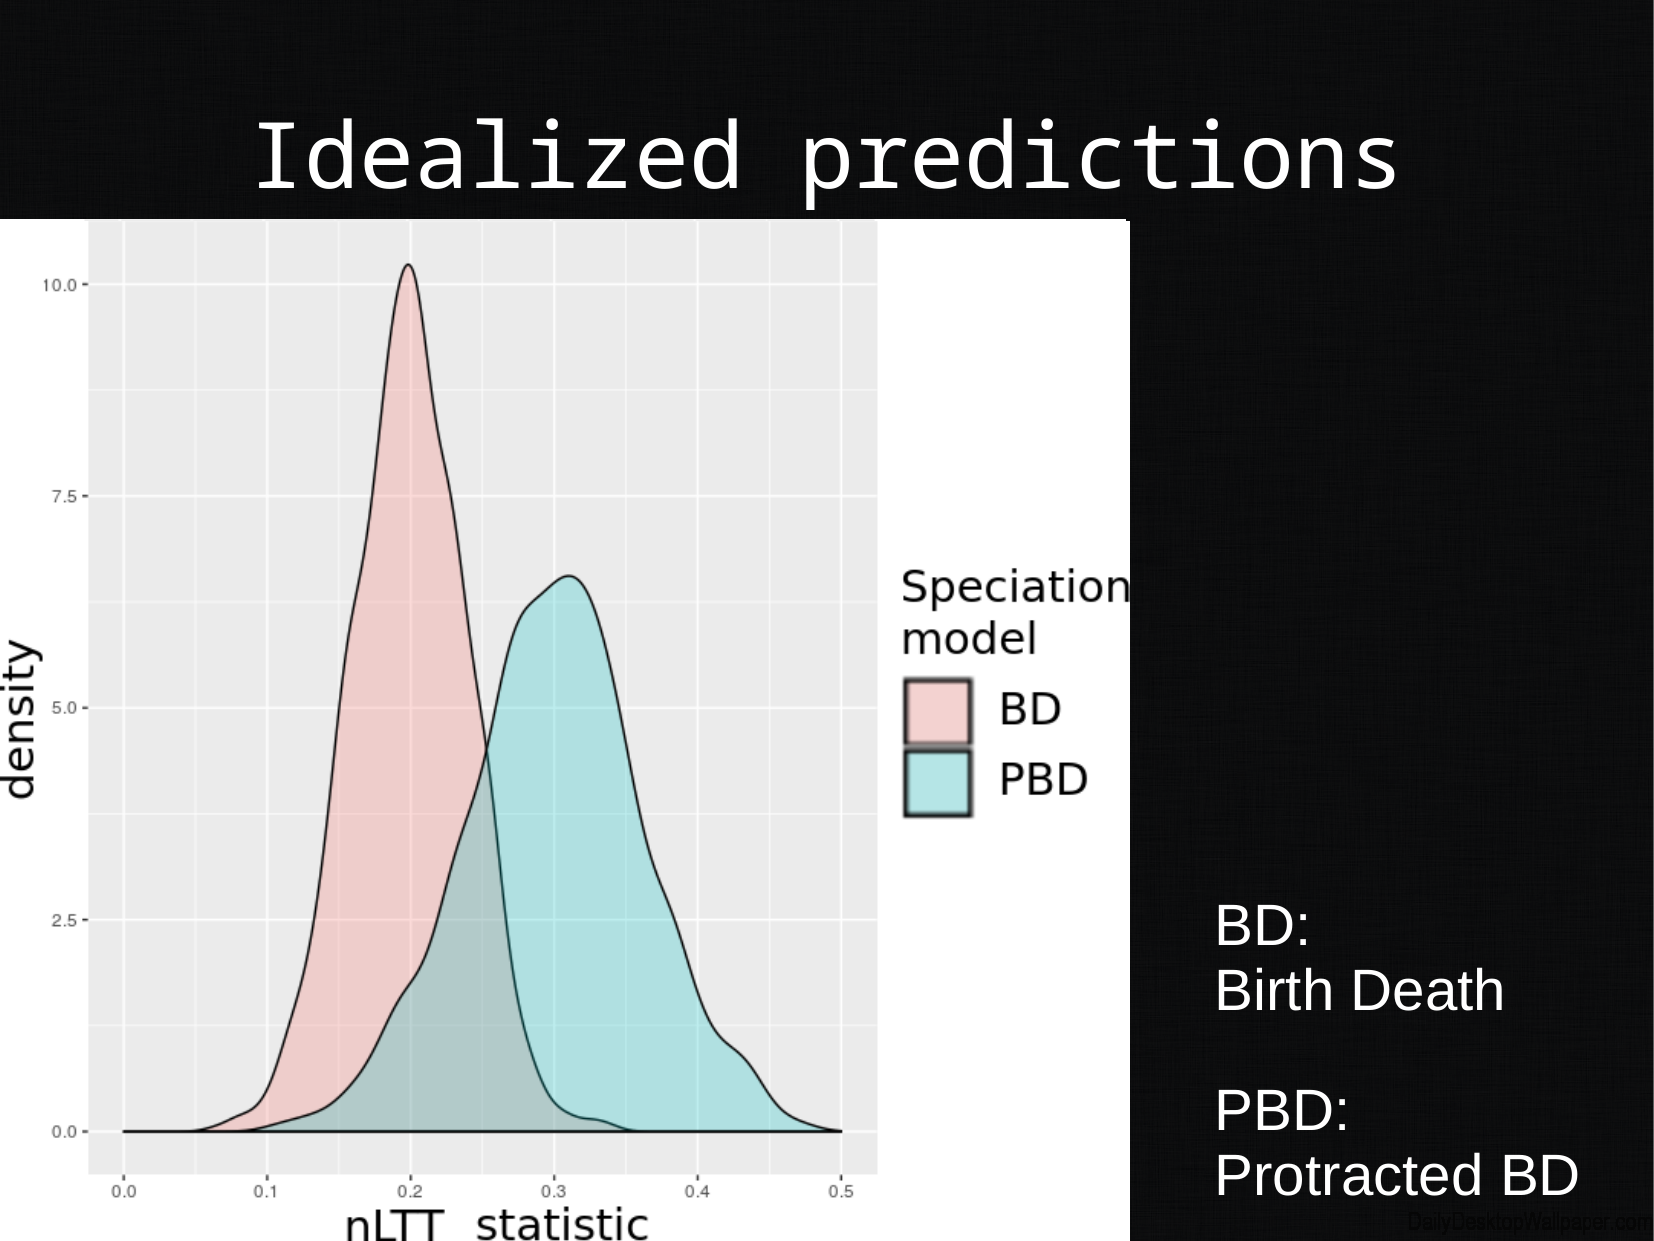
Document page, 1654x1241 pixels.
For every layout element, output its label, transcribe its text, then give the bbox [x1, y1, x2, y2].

title Idealized predictions [82, 49, 1571, 257]
text_box BD: Birth Death PBD: Protracted BD [1200, 885, 1636, 1231]
picture [0, 0, 1654, 1241]
